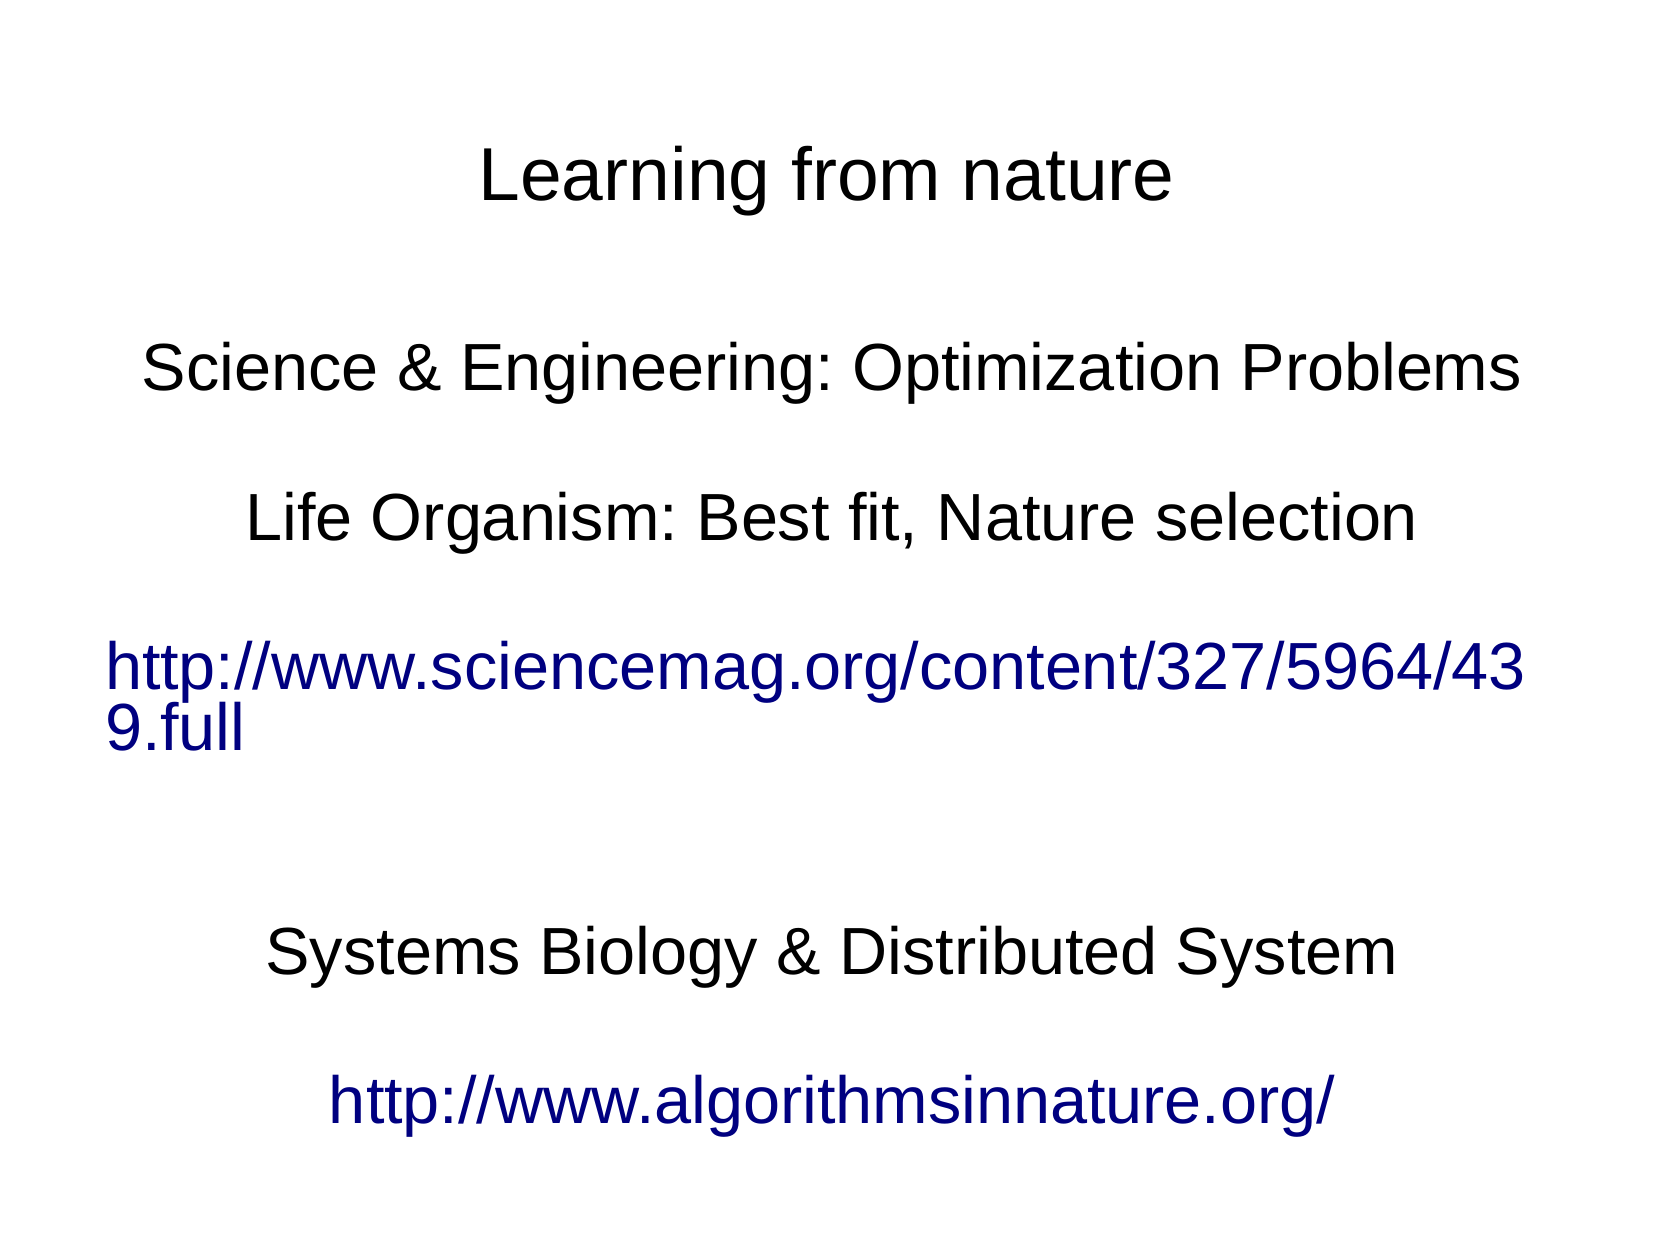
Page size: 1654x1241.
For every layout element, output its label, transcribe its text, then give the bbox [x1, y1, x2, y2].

title Learning from nature [82, 49, 1571, 301]
subtitle Science & Engineering: Optimization Problems Life Organism: Best fit, Nature selection http://www.sciencemag.org/content/327/5964/439.full Systems Biology & Distributed System http://www.algorithmsinnature.org/ [104, 255, 1561, 1241]
